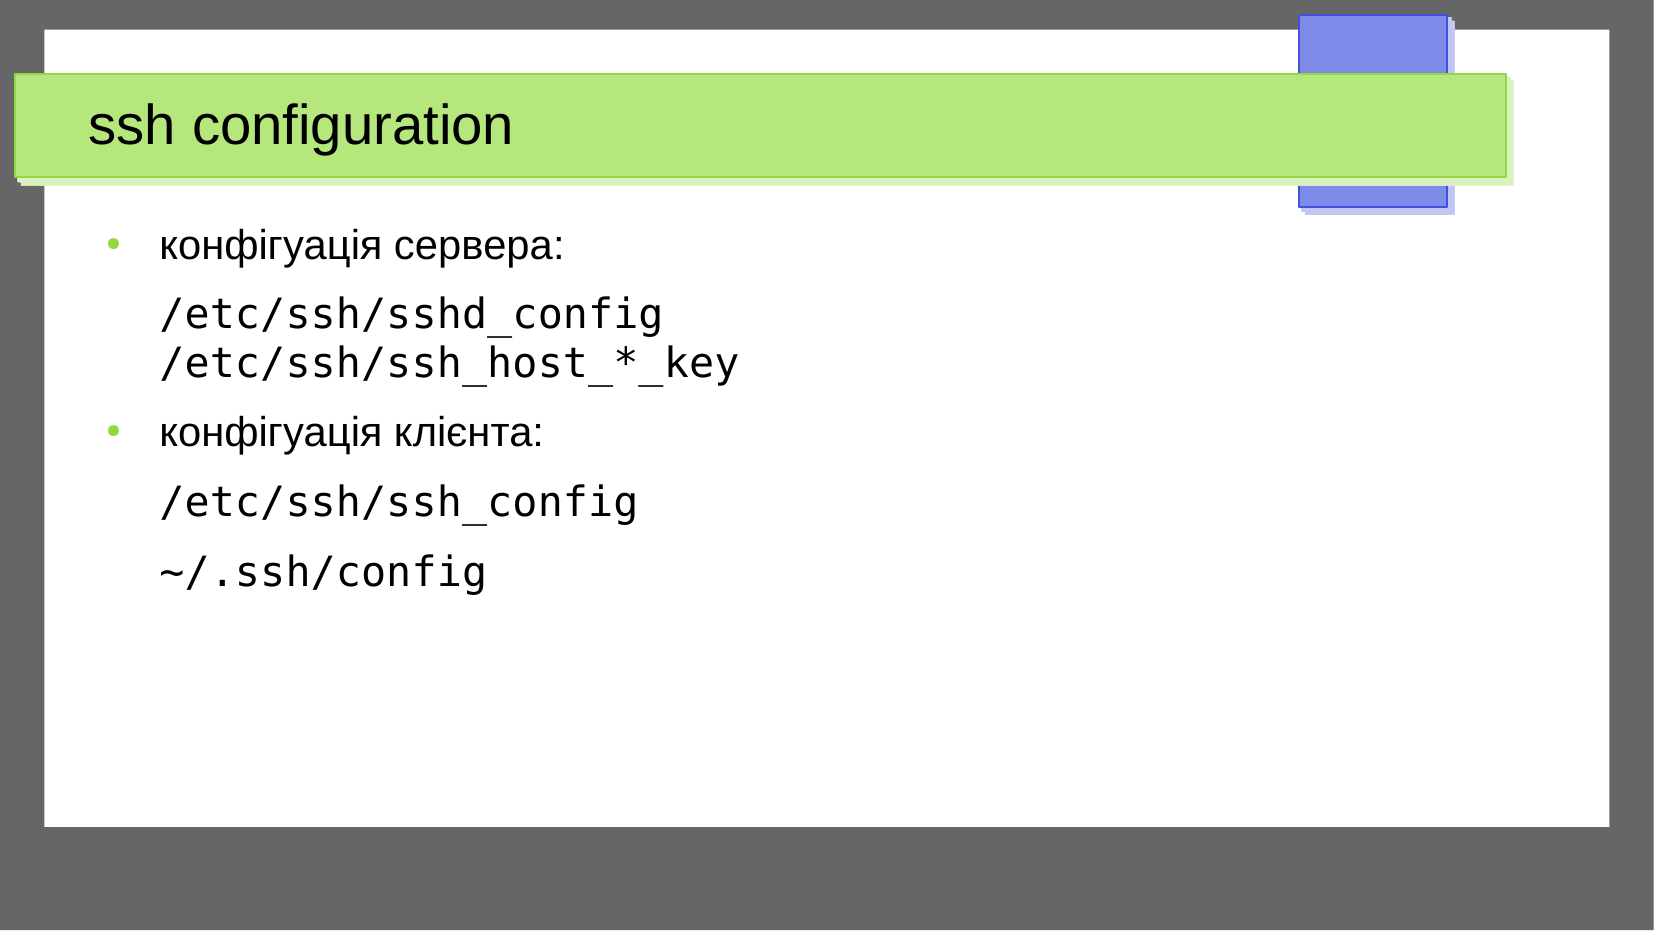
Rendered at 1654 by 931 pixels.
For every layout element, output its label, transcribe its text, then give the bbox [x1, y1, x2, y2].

title ssh configuration [88, 73, 1506, 178]
list конфігуація сервера: /etc/ssh/sshd_config /etc/ssh/ssh_host_*_key конфігуація клієнта: /etc/ssh/ssh_config ~/.ssh/config [88, 221, 809, 813]
